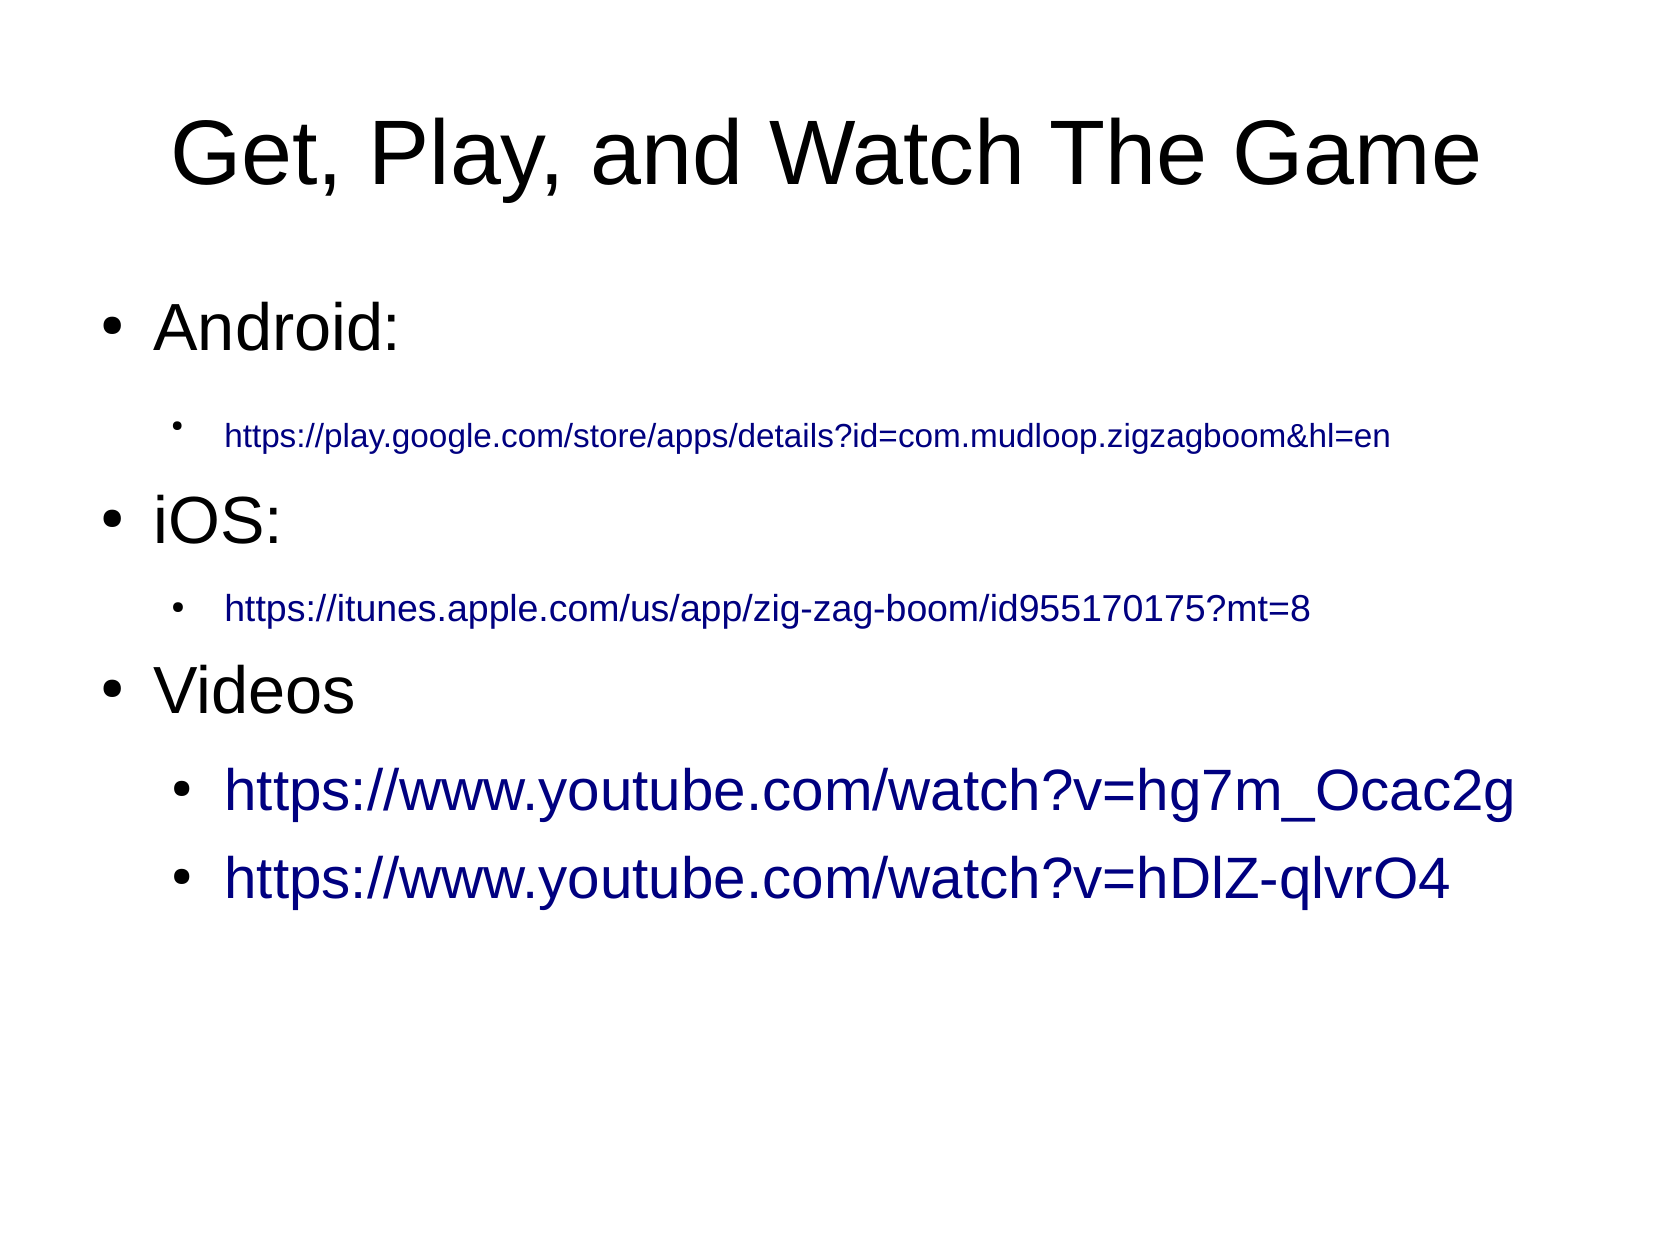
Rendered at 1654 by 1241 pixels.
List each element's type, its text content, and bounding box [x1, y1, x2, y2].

title Get, Play, and Watch The Game [82, 49, 1571, 257]
list Android: https://play.google.com/store/apps/details?id=com.mudloop.zigzagboom&hl=en iOS: https://itunes.apple.com/us/app/zig-zag-boom/id955170175?mt=8 Videos https://www.youtube.com/watch?v=hg7m_Ocac2g https://www.youtube.com/watch?v=hDlZ-qlvrO4 [82, 290, 1571, 1109]
